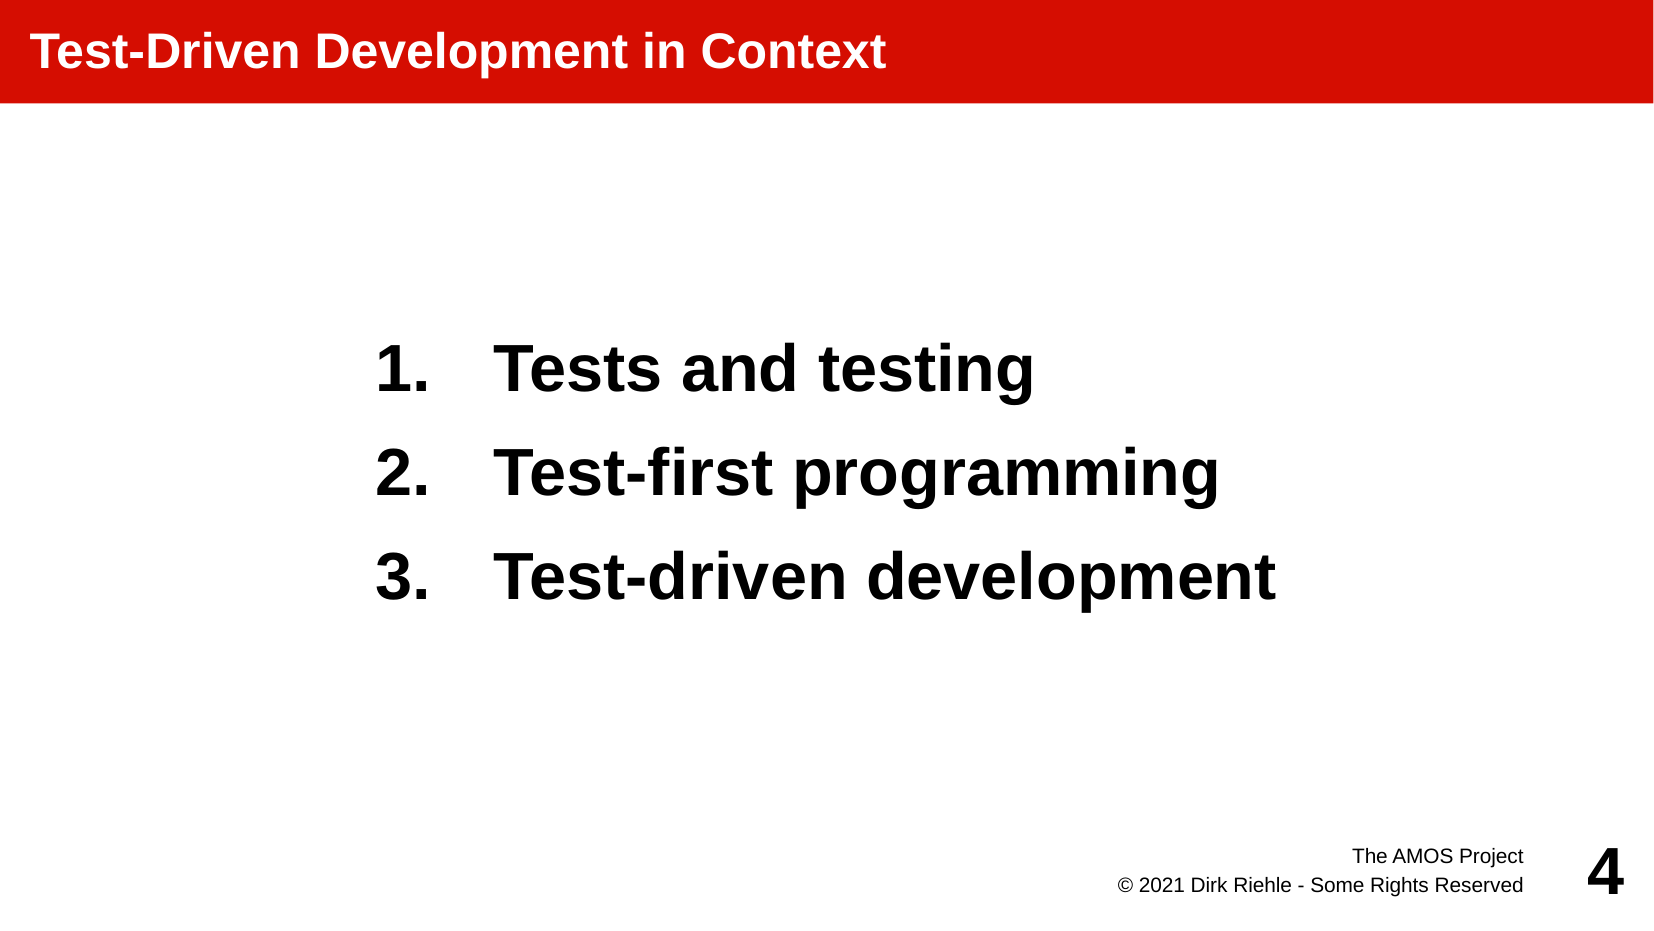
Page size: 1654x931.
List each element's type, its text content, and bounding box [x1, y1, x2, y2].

subtitle Tests and testing Test-first programming Test-driven development [29, 132, 1625, 813]
title Test-Driven Development in Context [0, 0, 1654, 104]
